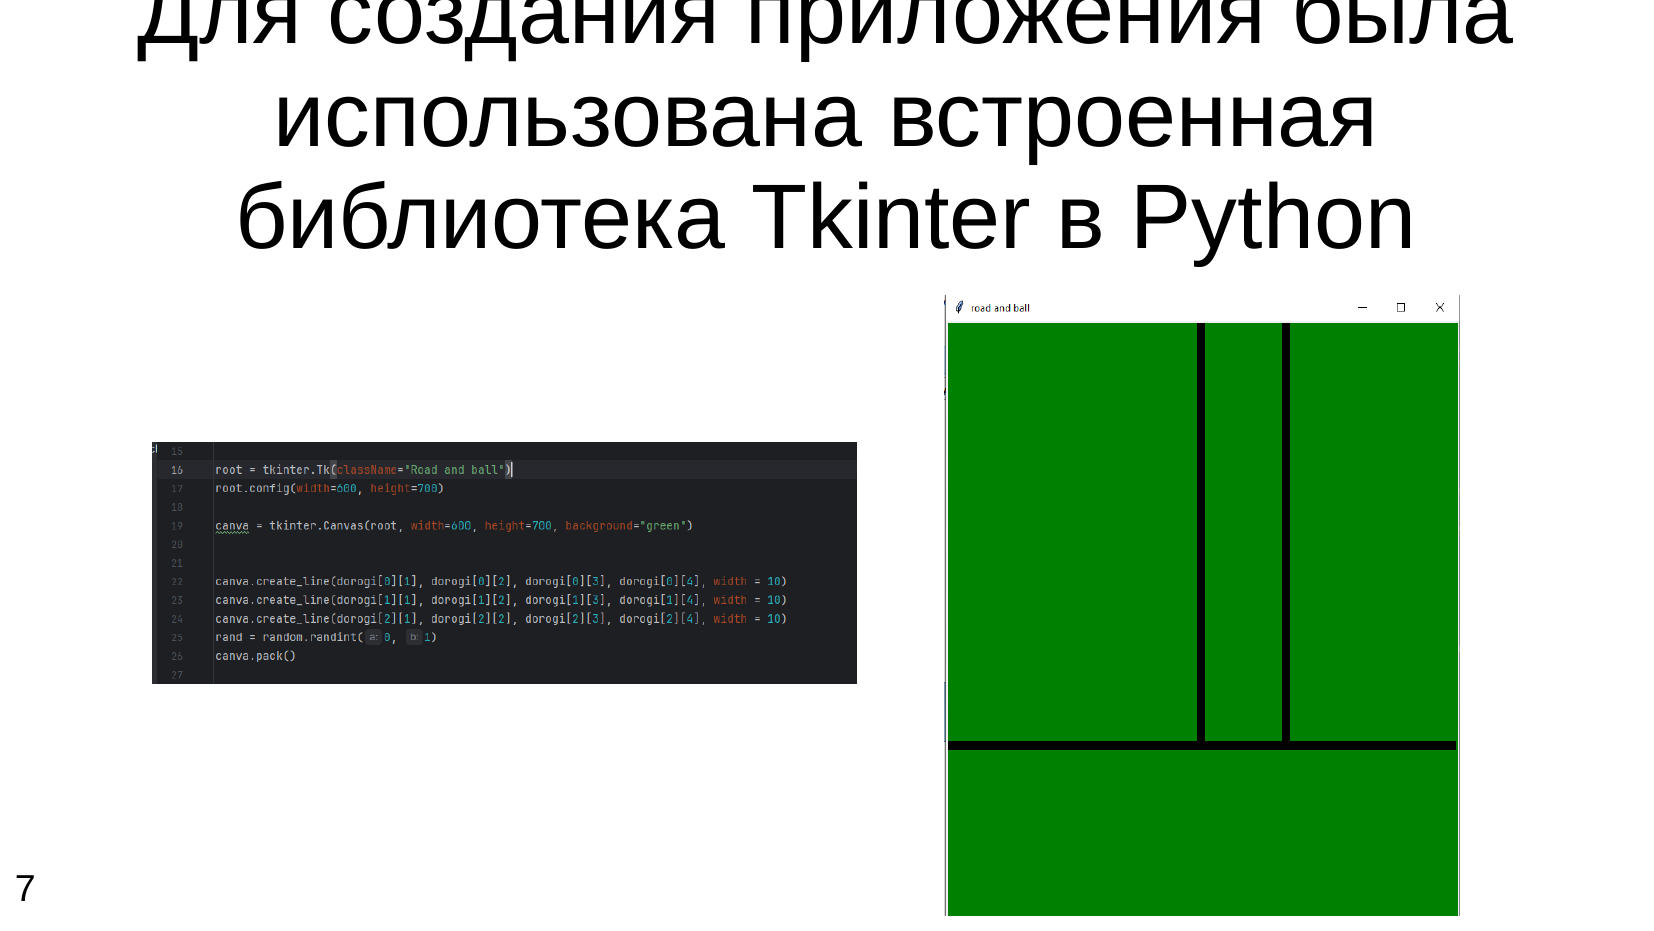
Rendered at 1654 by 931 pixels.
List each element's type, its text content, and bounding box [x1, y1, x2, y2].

picture [152, 442, 857, 684]
title Для создания приложения была использована встроенная библиотека Tkinter в Python [82, 0, 1571, 269]
picture [944, 295, 1460, 916]
text_box <номер> [0, 860, 562, 931]
